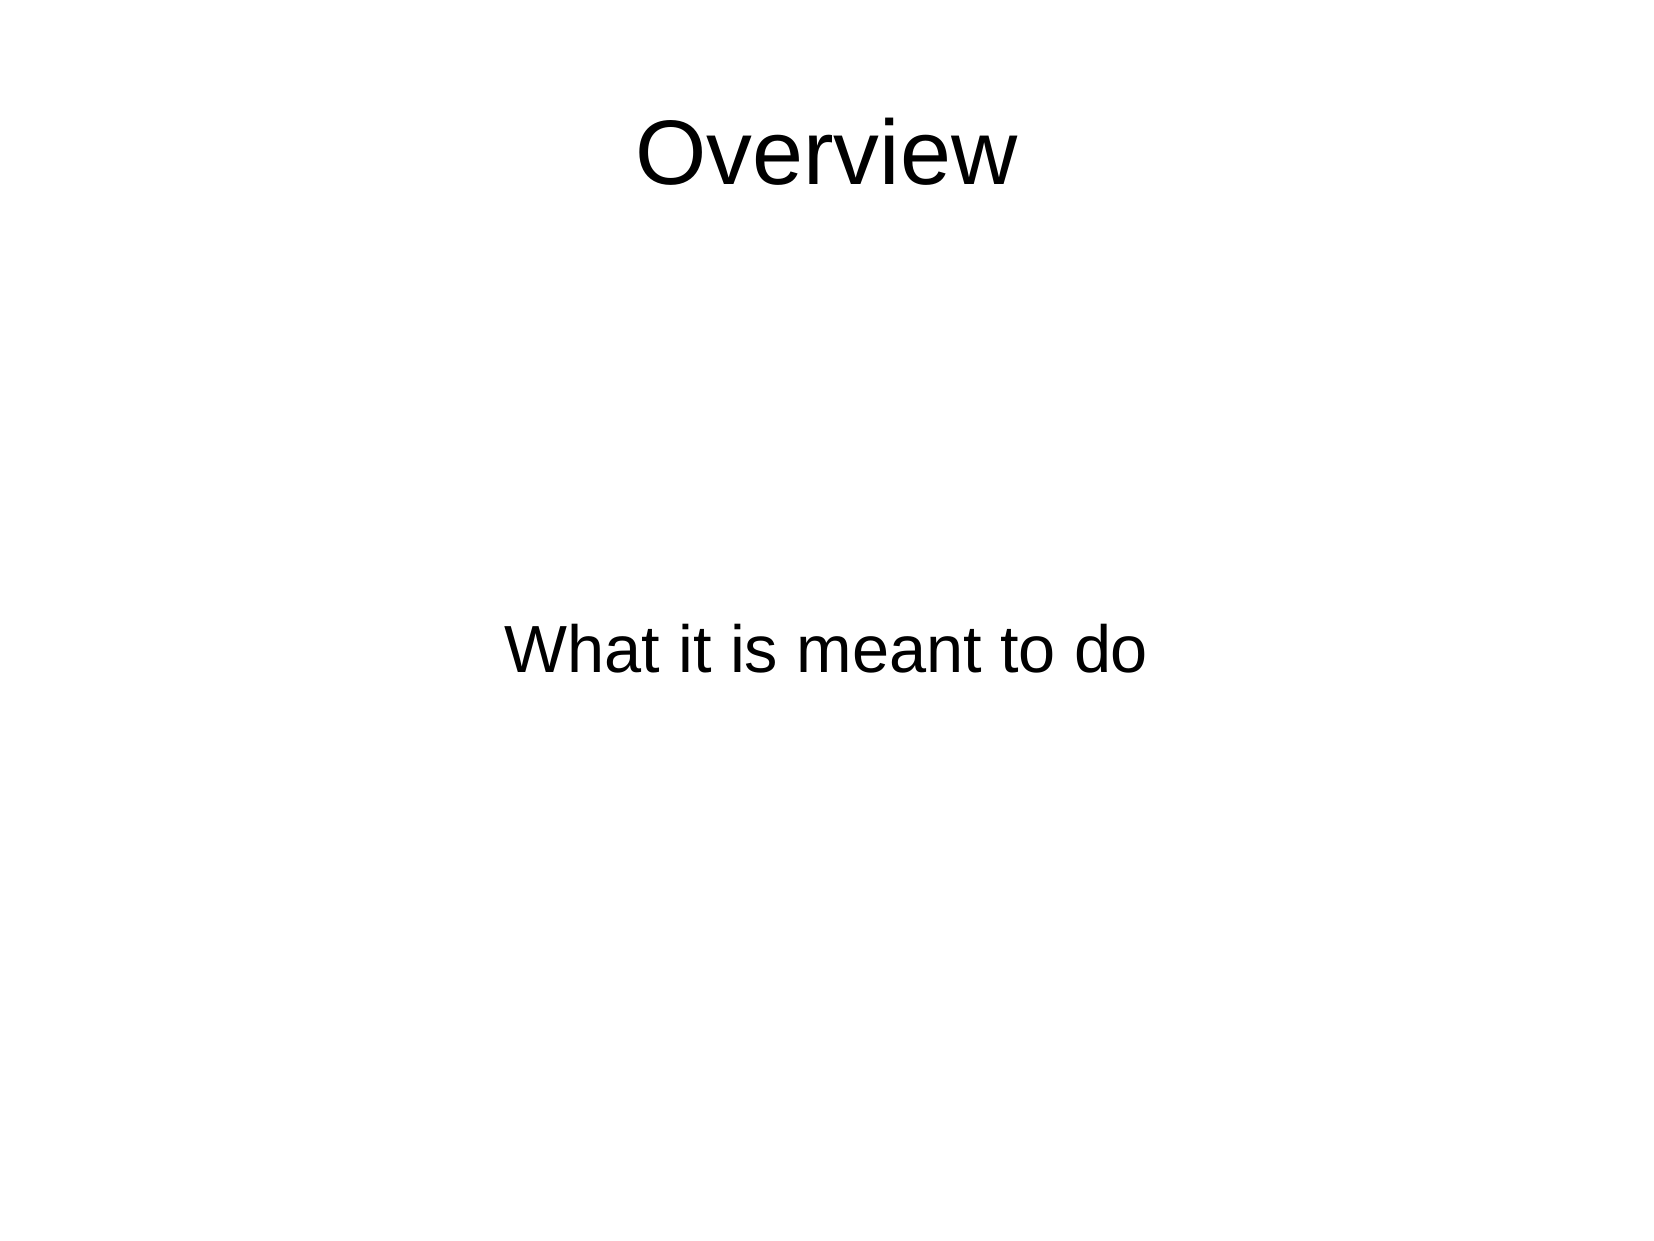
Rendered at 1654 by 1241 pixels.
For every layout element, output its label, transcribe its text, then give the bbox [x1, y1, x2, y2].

subtitle What it is meant to do [82, 290, 1571, 1010]
title Overview [82, 49, 1571, 257]
